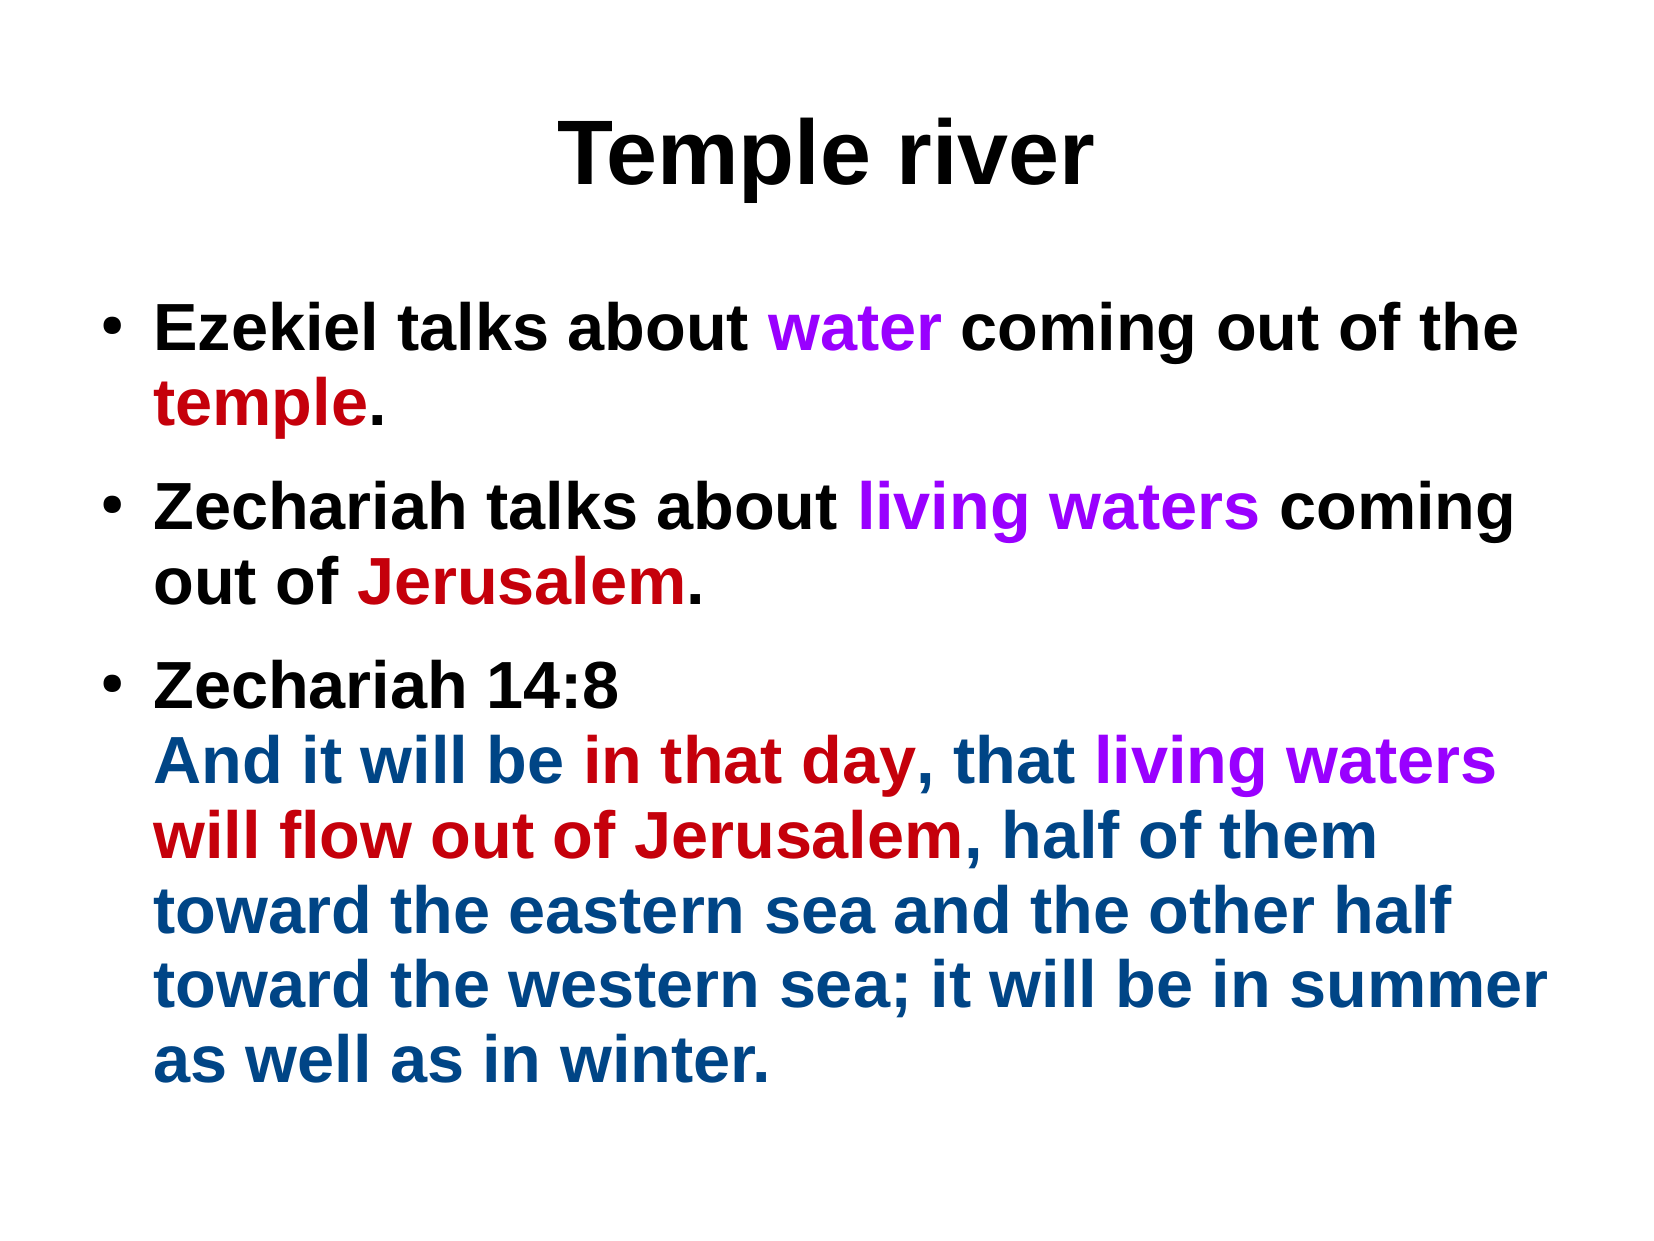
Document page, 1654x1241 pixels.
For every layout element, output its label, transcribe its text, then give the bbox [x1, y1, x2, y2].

list Ezekiel talks about water coming out of the temple. Zechariah talks about living waters coming out of Jerusalem. Zechariah 14:8 And it will be in that day, that living waters will flow out of Jerusalem, half of them toward the eastern sea and the other half toward the western sea; it will be in summer as well as in winter. [82, 290, 1571, 1109]
title Temple river [82, 49, 1571, 257]
